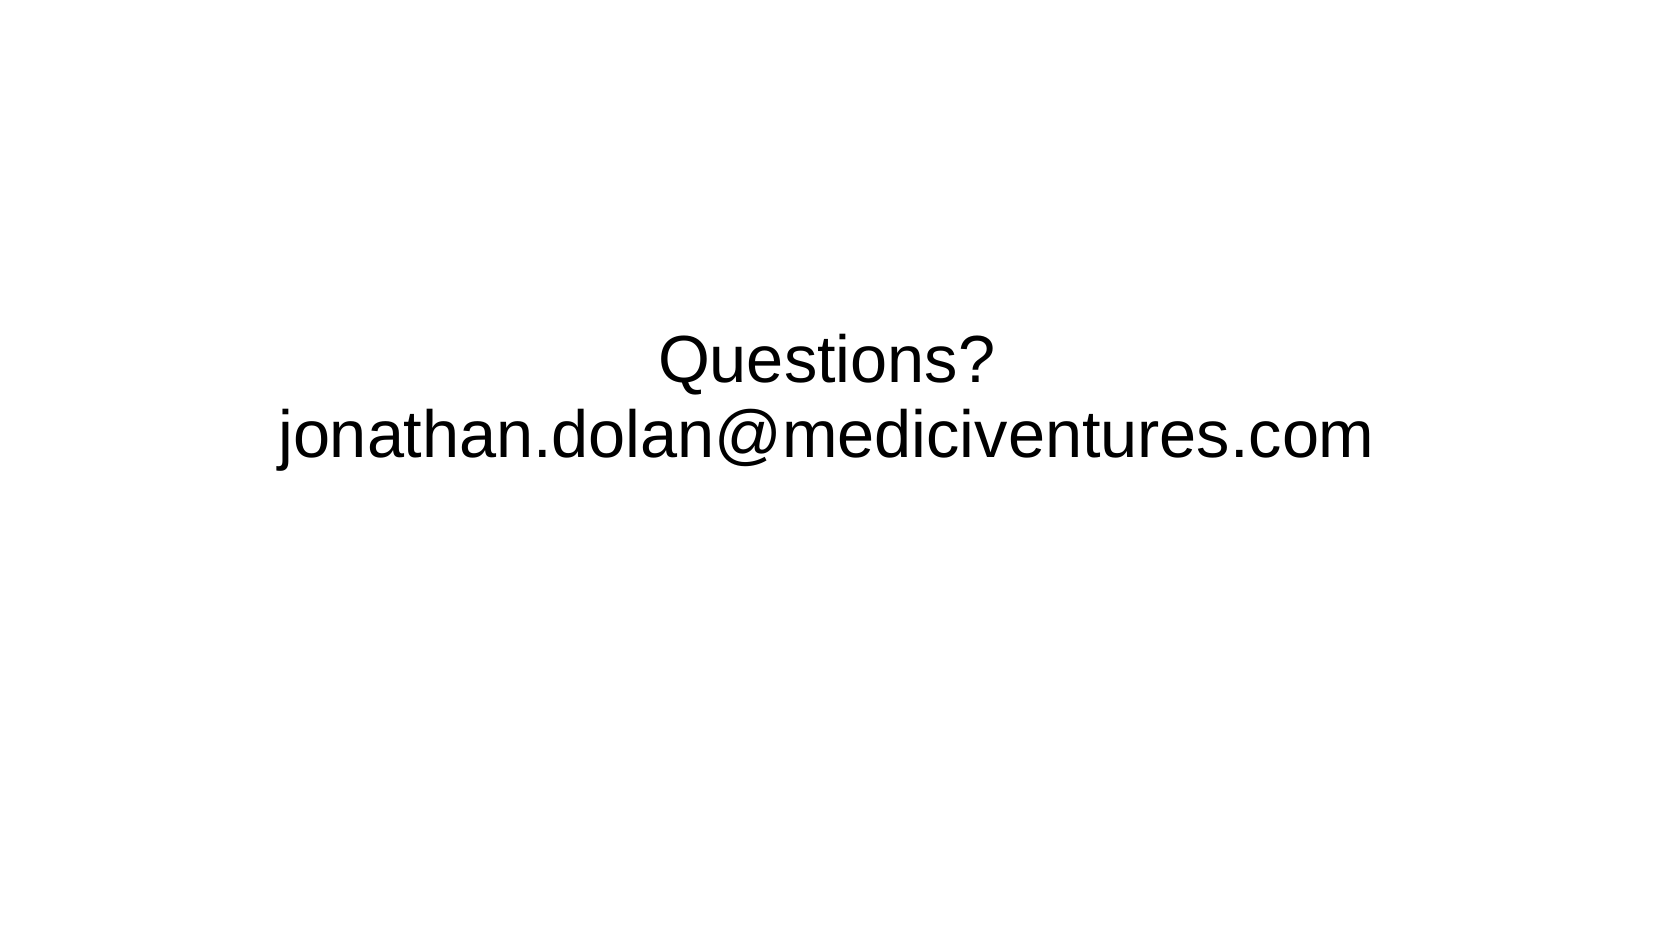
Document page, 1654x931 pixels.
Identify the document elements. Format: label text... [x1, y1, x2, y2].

subtitle Questions? jonathan.dolan@mediciventures.com [82, 37, 1571, 757]
